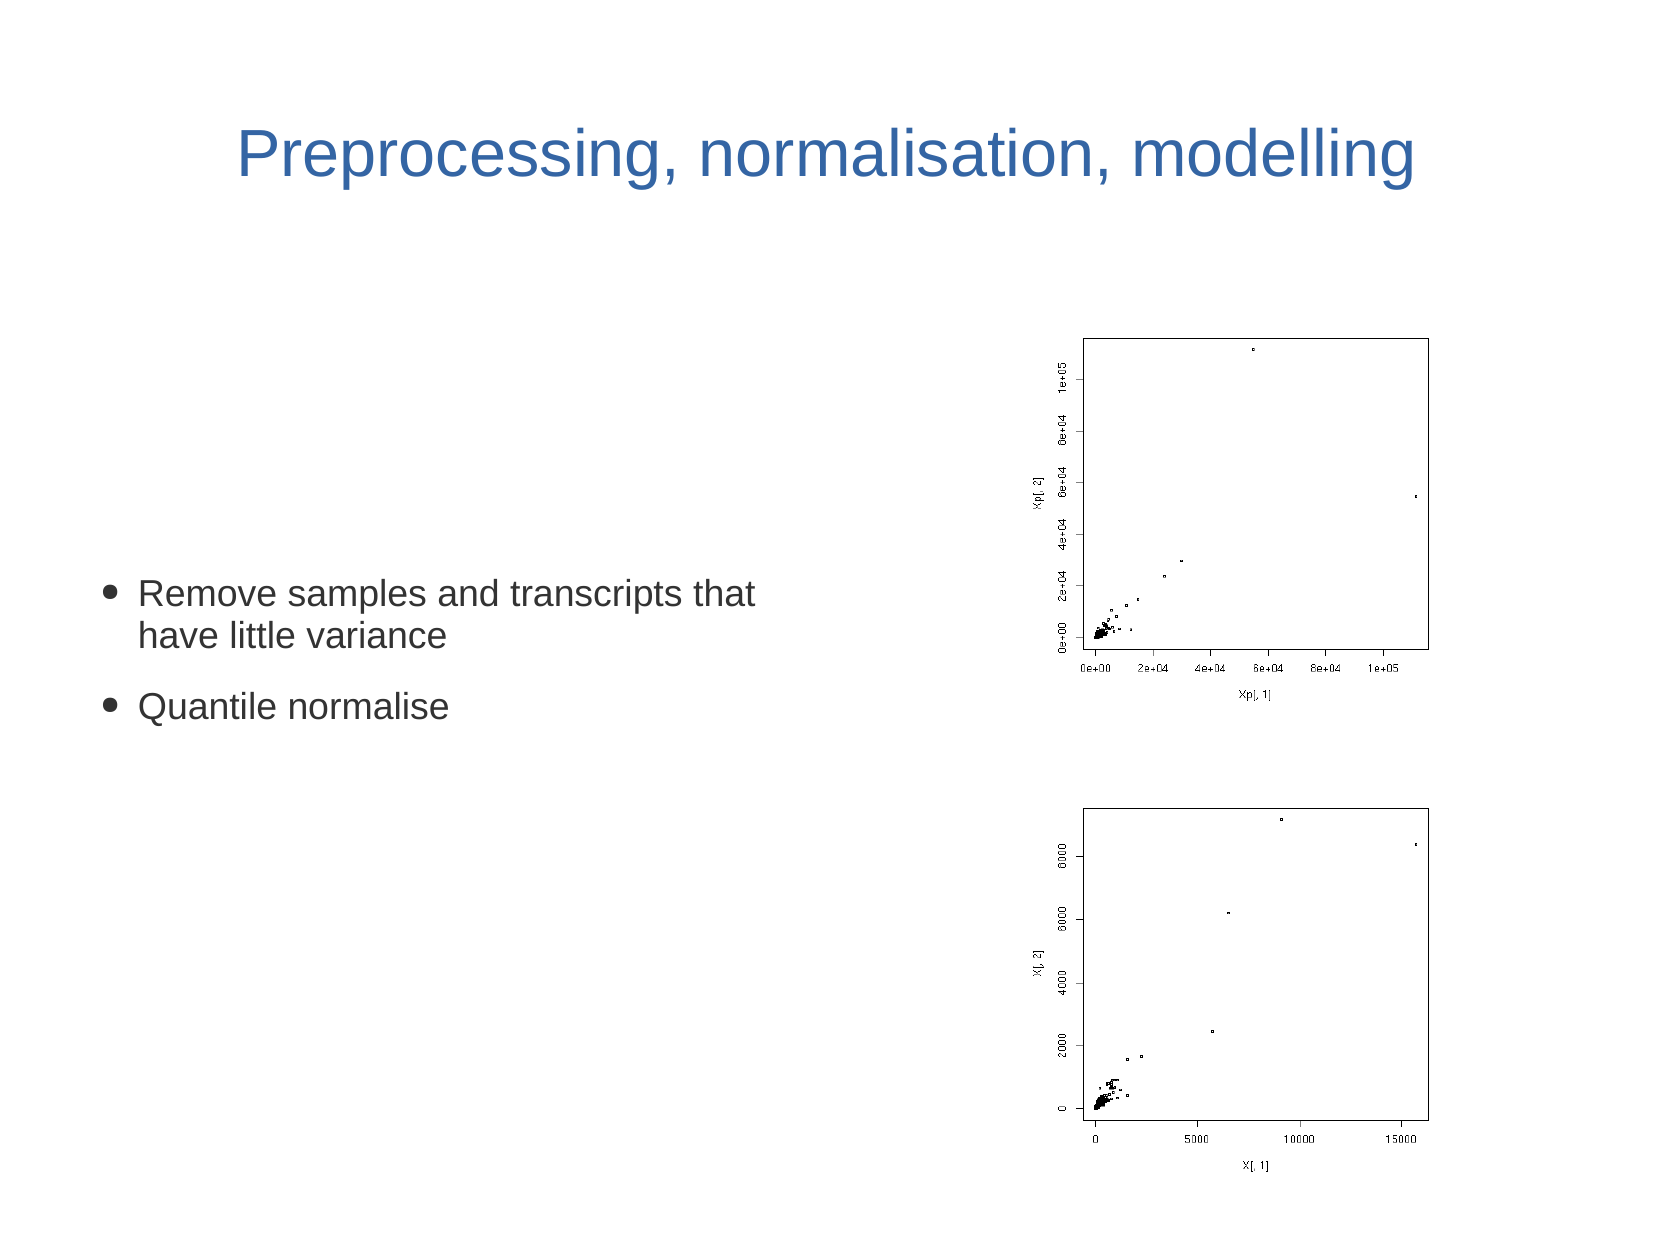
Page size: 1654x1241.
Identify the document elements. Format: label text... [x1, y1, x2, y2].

picture [1030, 755, 1455, 1186]
title Preprocessing, normalisation, modelling [82, 49, 1571, 257]
picture [1030, 285, 1455, 715]
list Remove samples and transcripts that have little variance Quantile normalise [82, 290, 809, 1010]
